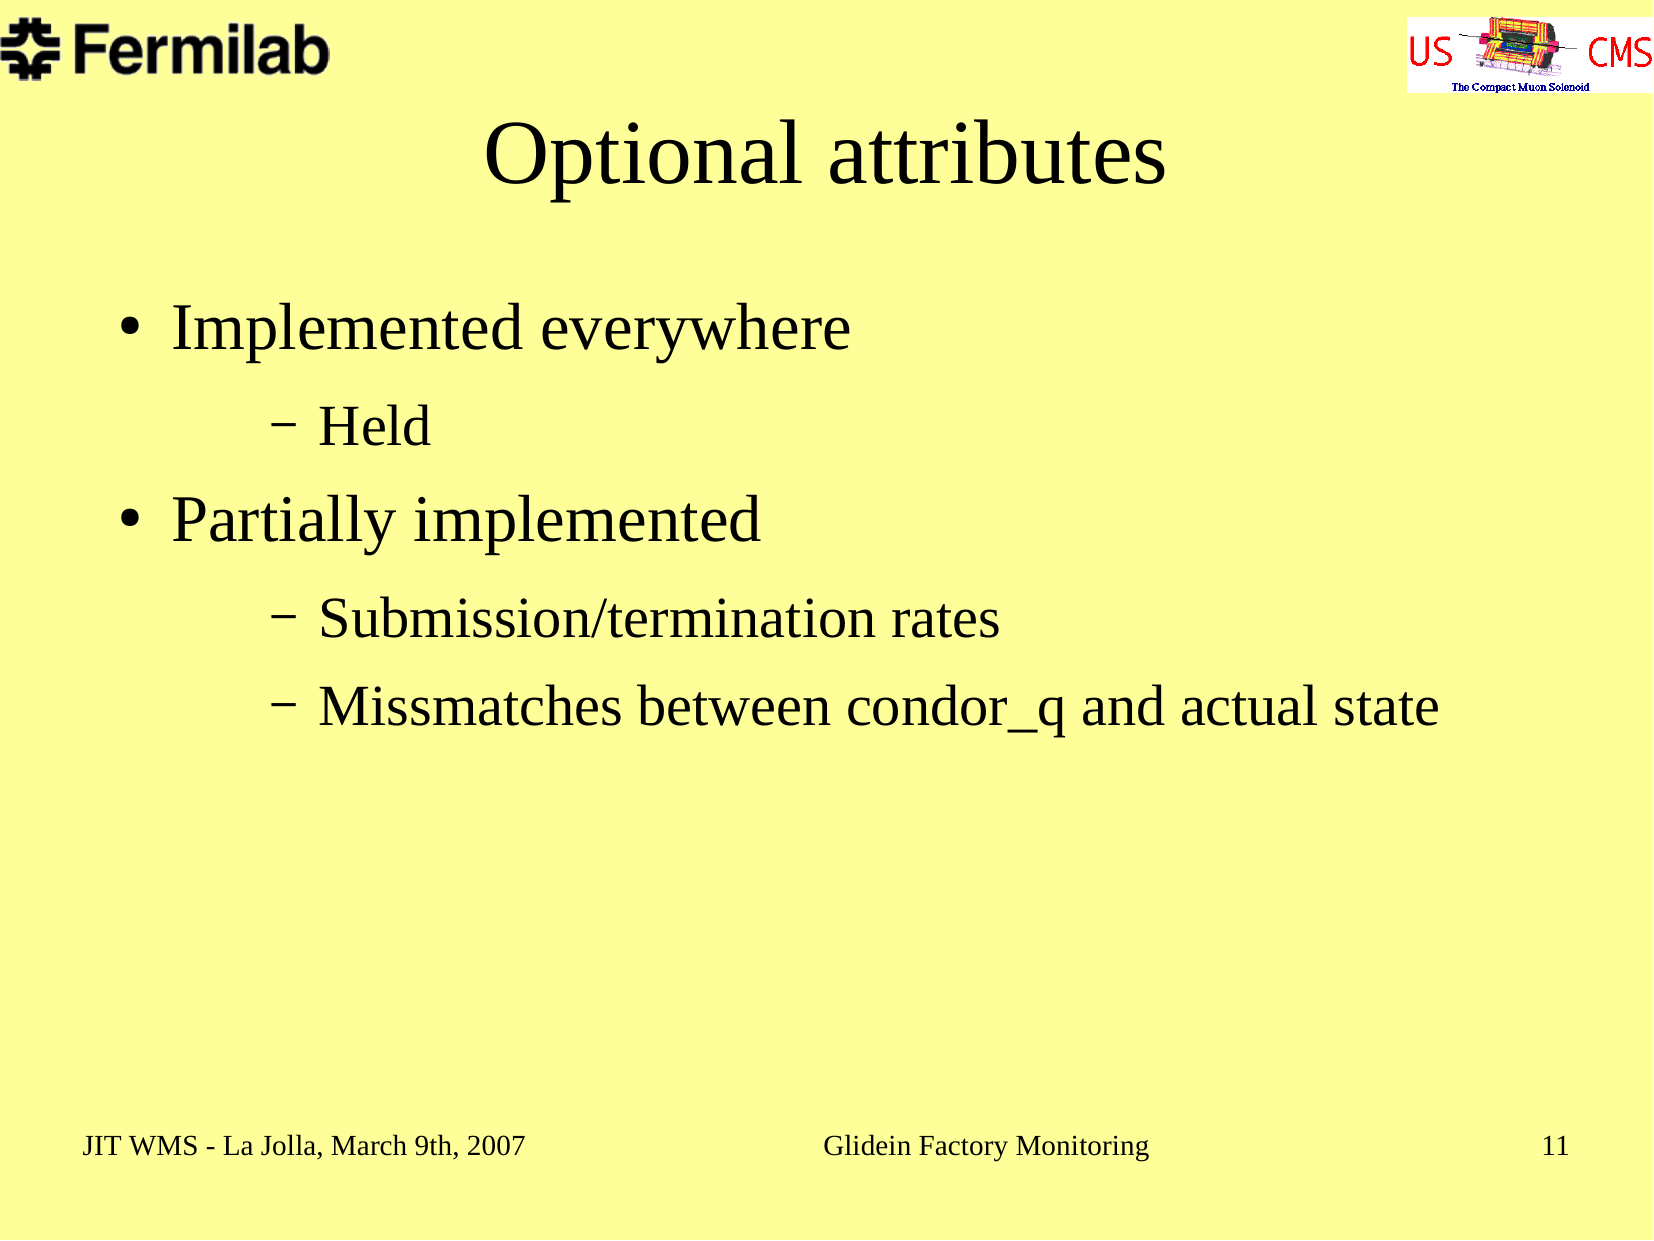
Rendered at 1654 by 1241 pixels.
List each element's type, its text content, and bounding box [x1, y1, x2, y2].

picture [1407, 17, 1654, 93]
picture [0, 17, 330, 81]
list Implemented everywhere Held Partially implemented Submission/termination rates Missmatches between condor_q and actual state [82, 290, 1571, 1109]
title Optional attributes [82, 49, 1571, 257]
